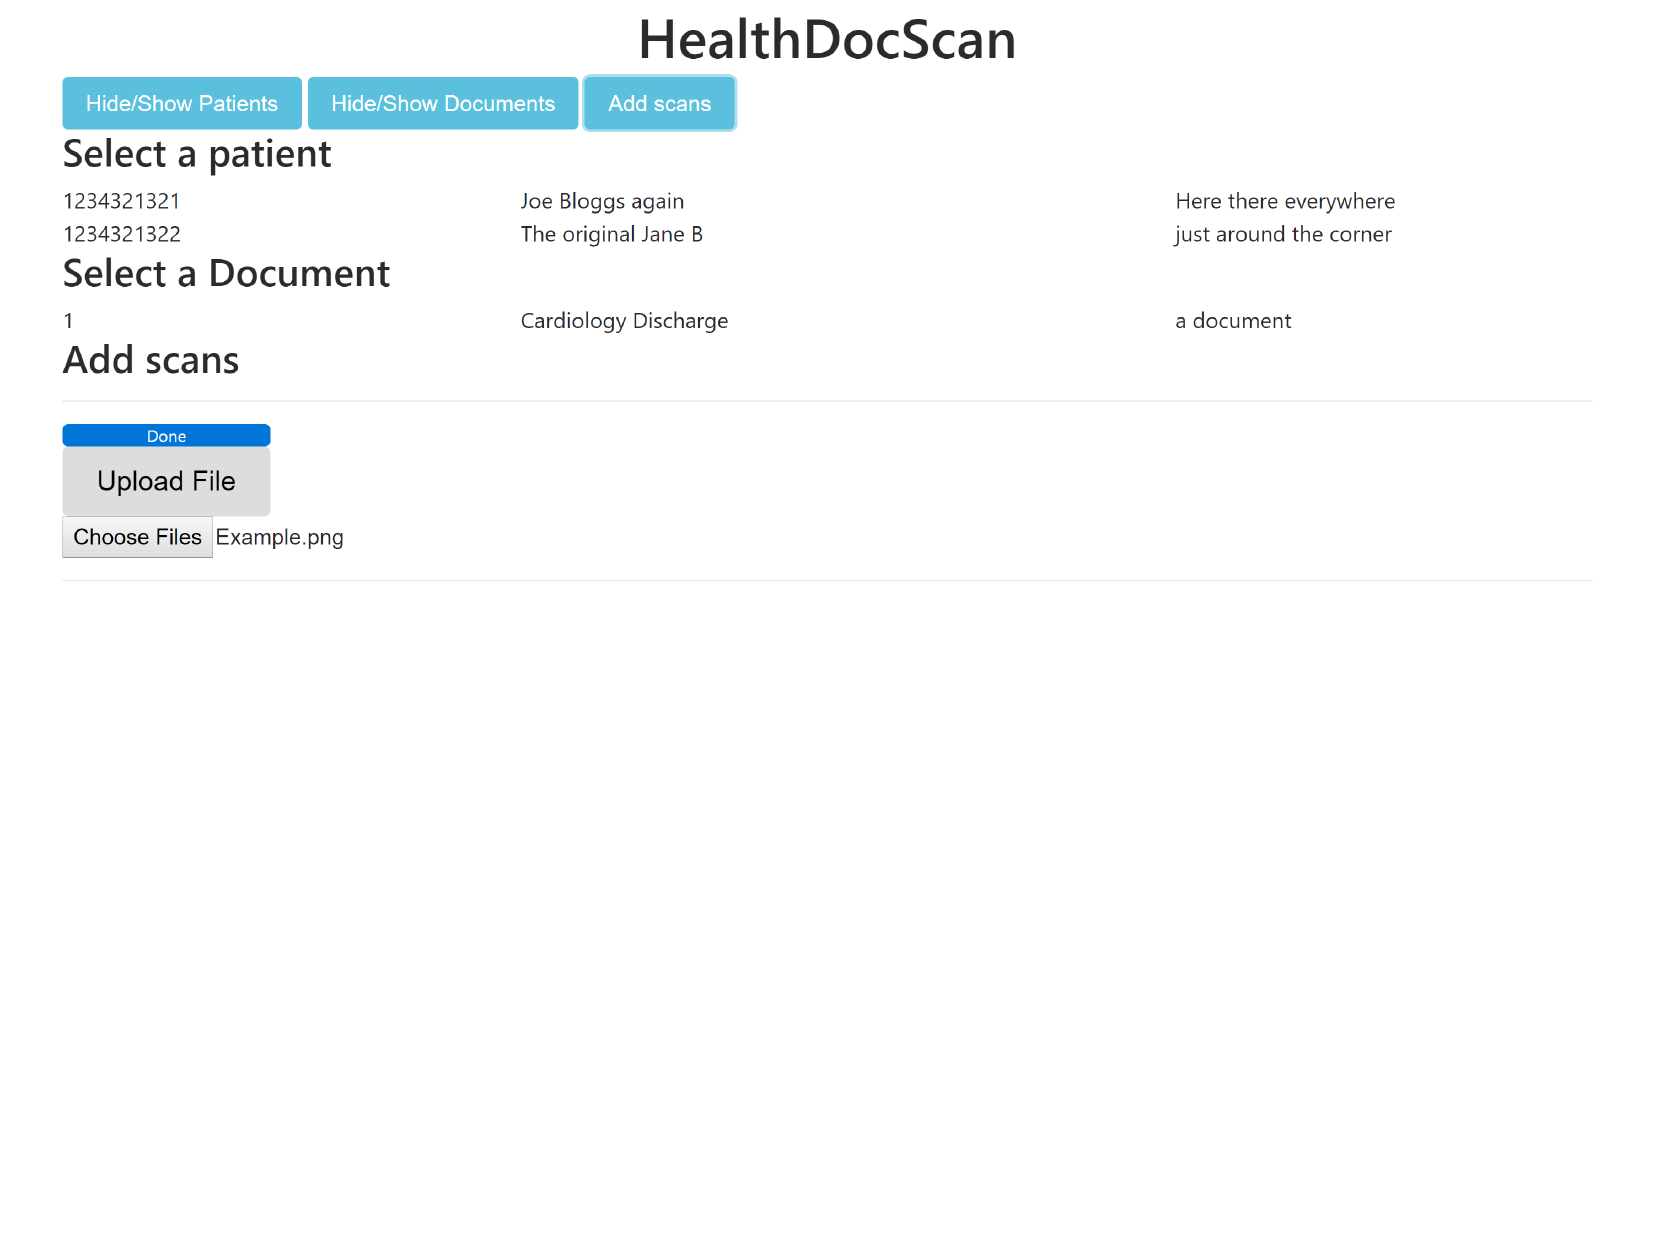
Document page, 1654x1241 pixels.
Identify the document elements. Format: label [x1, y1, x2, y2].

picture [0, 5, 1654, 1109]
